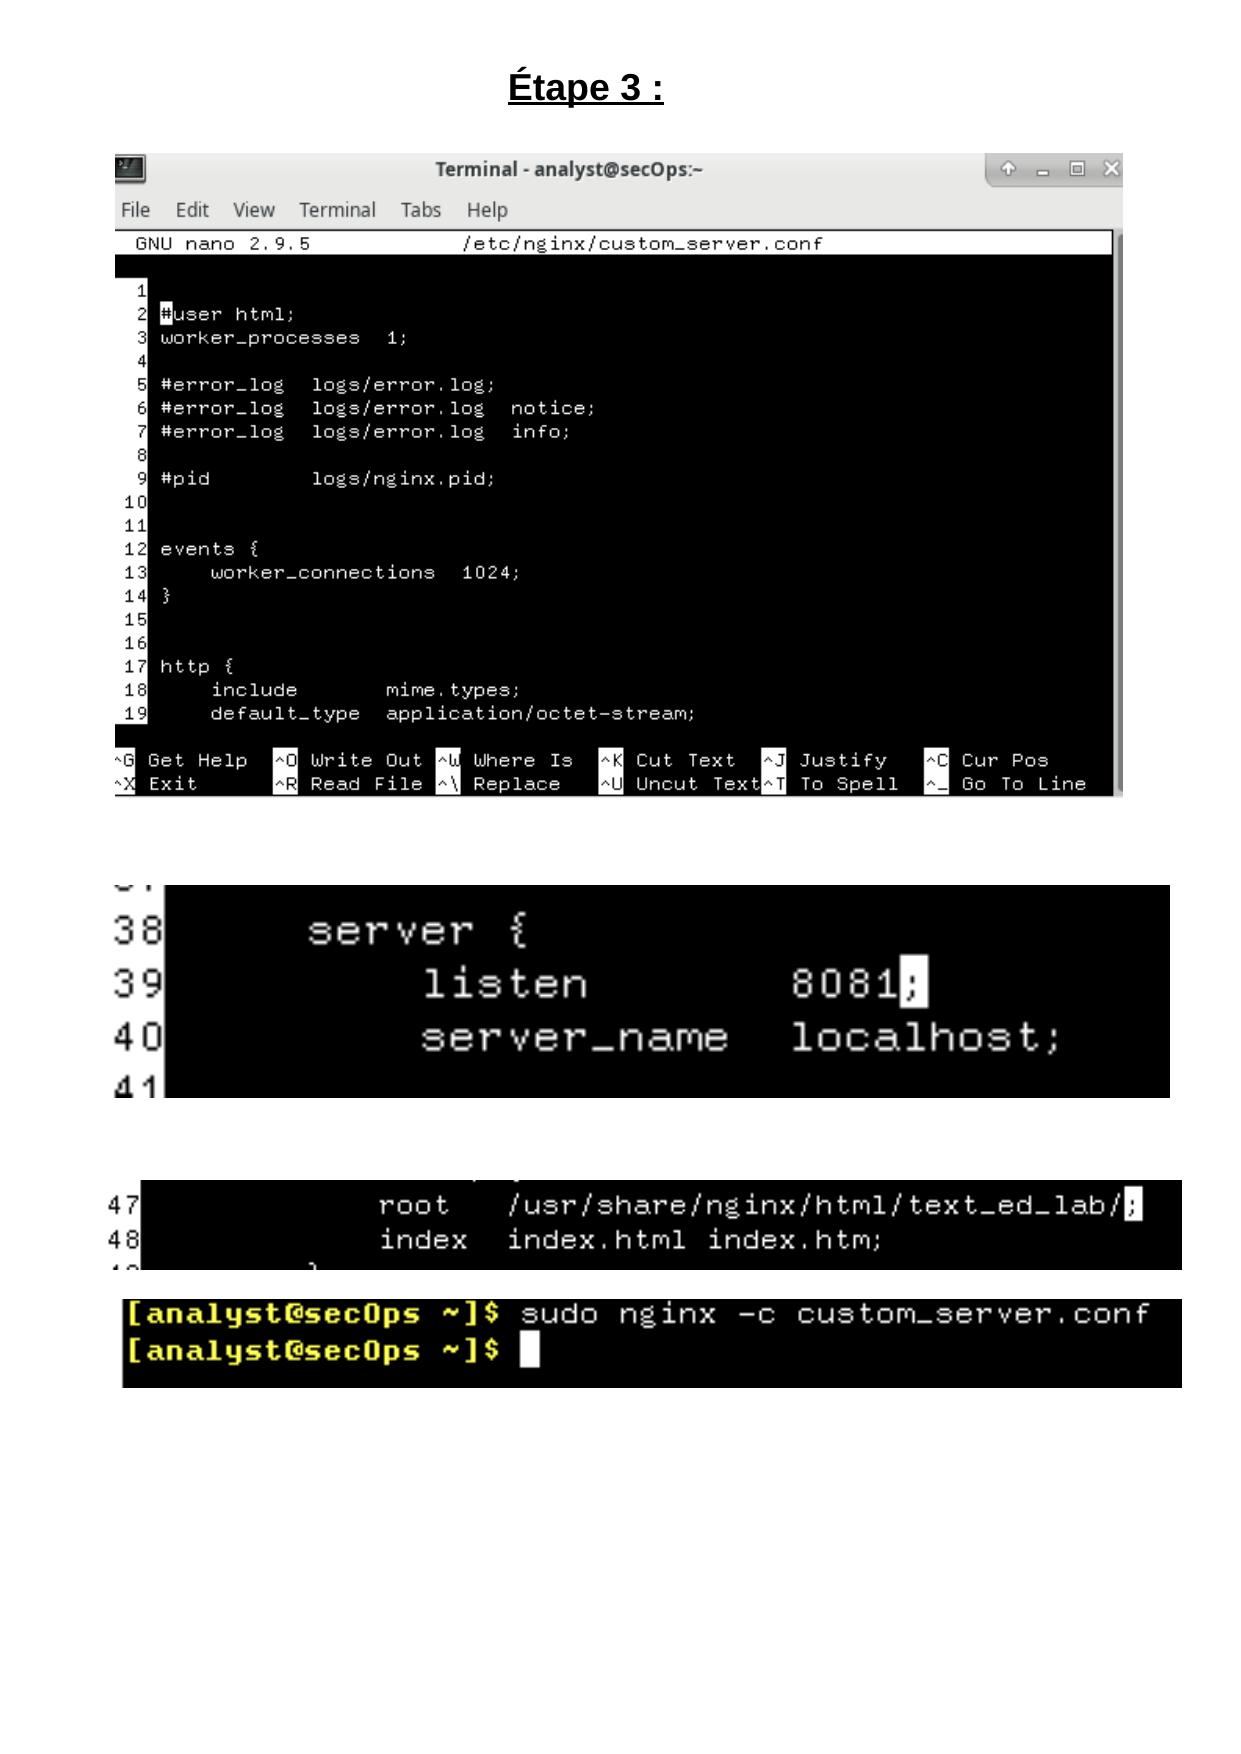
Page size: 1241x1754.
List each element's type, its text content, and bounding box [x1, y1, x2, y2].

picture [88, 885, 1170, 1098]
picture [115, 153, 1123, 798]
picture [121, 1299, 1182, 1388]
text_box Étape 3 : [493, 58, 680, 122]
picture [98, 1180, 1182, 1270]
